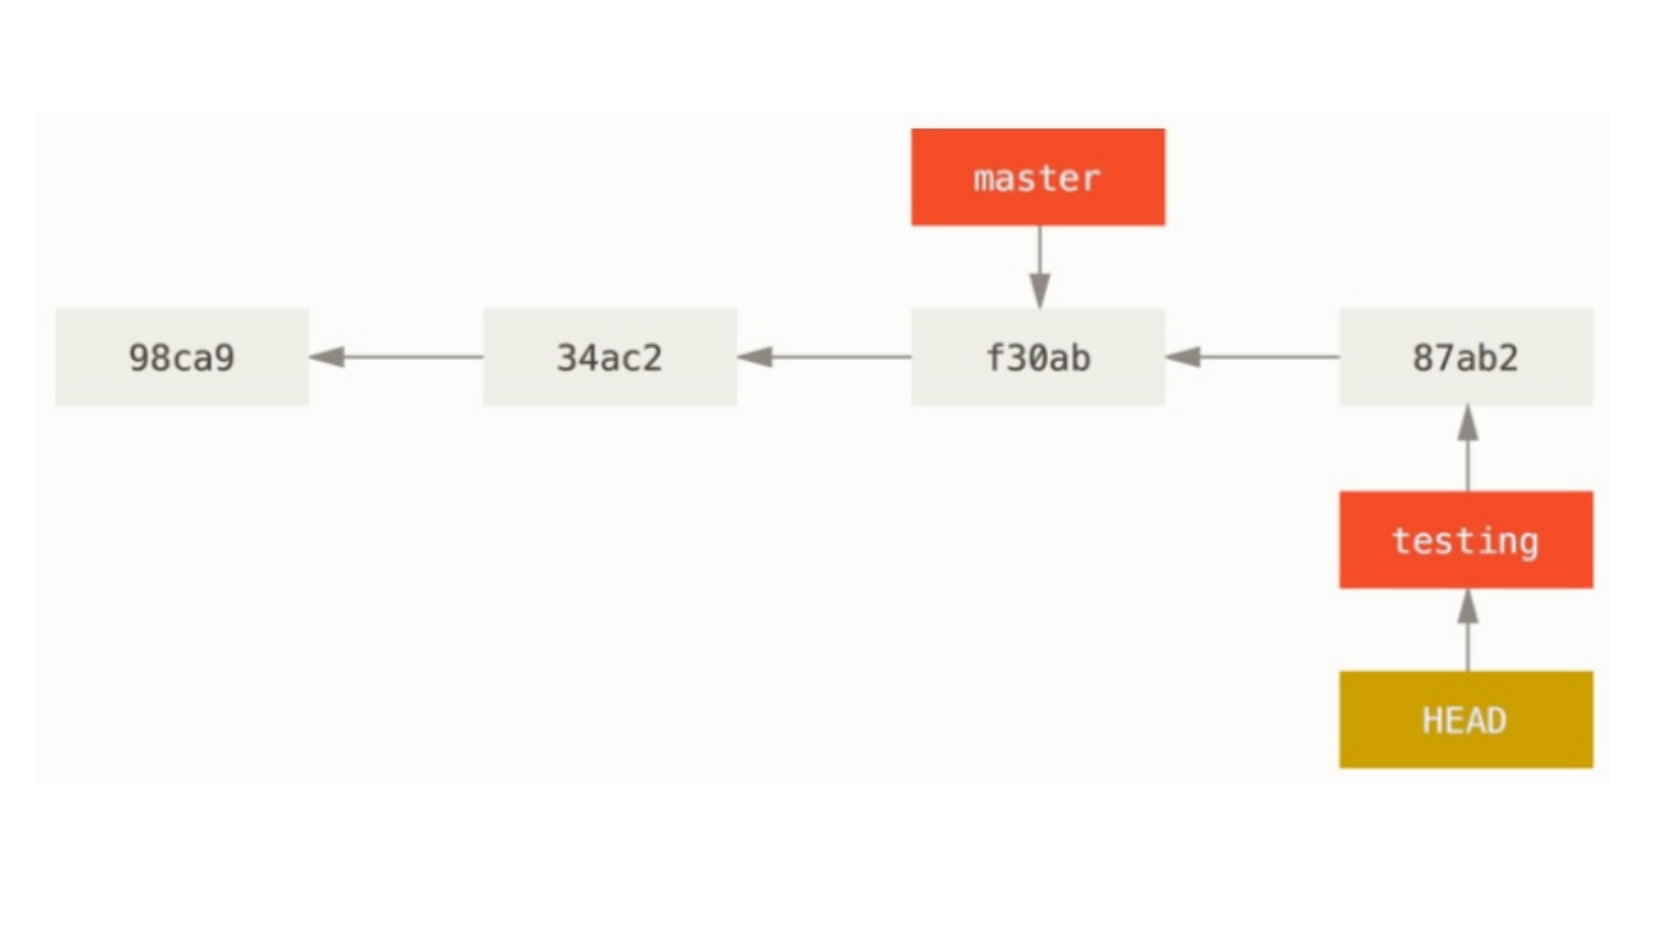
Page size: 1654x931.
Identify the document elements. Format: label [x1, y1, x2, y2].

picture [37, 112, 1610, 785]
